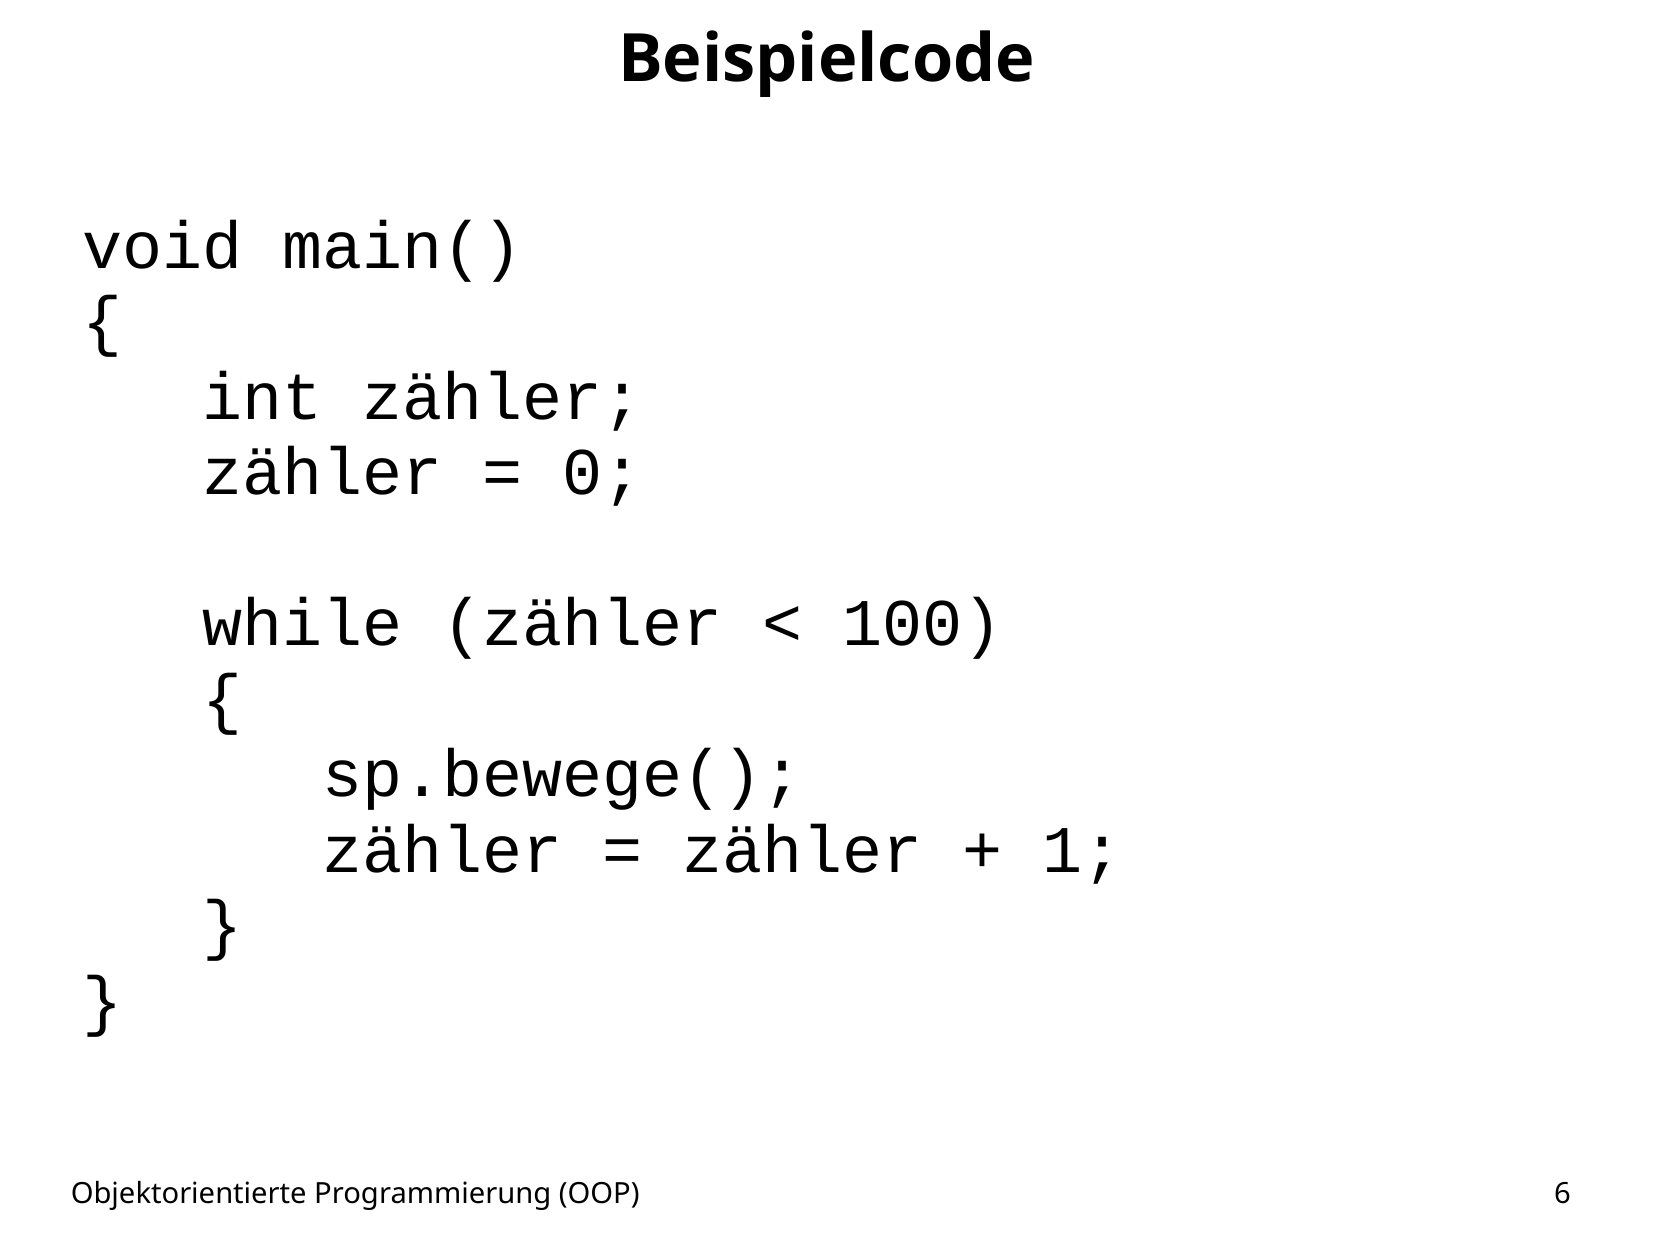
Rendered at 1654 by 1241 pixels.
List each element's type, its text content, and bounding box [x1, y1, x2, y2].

list void main() { int zähler; zähler = 0; while (zähler < 100) { sp.bewege(); zähler = zähler + 1; } } [82, 212, 1571, 1146]
title Beispielcode [0, 5, 1654, 107]
